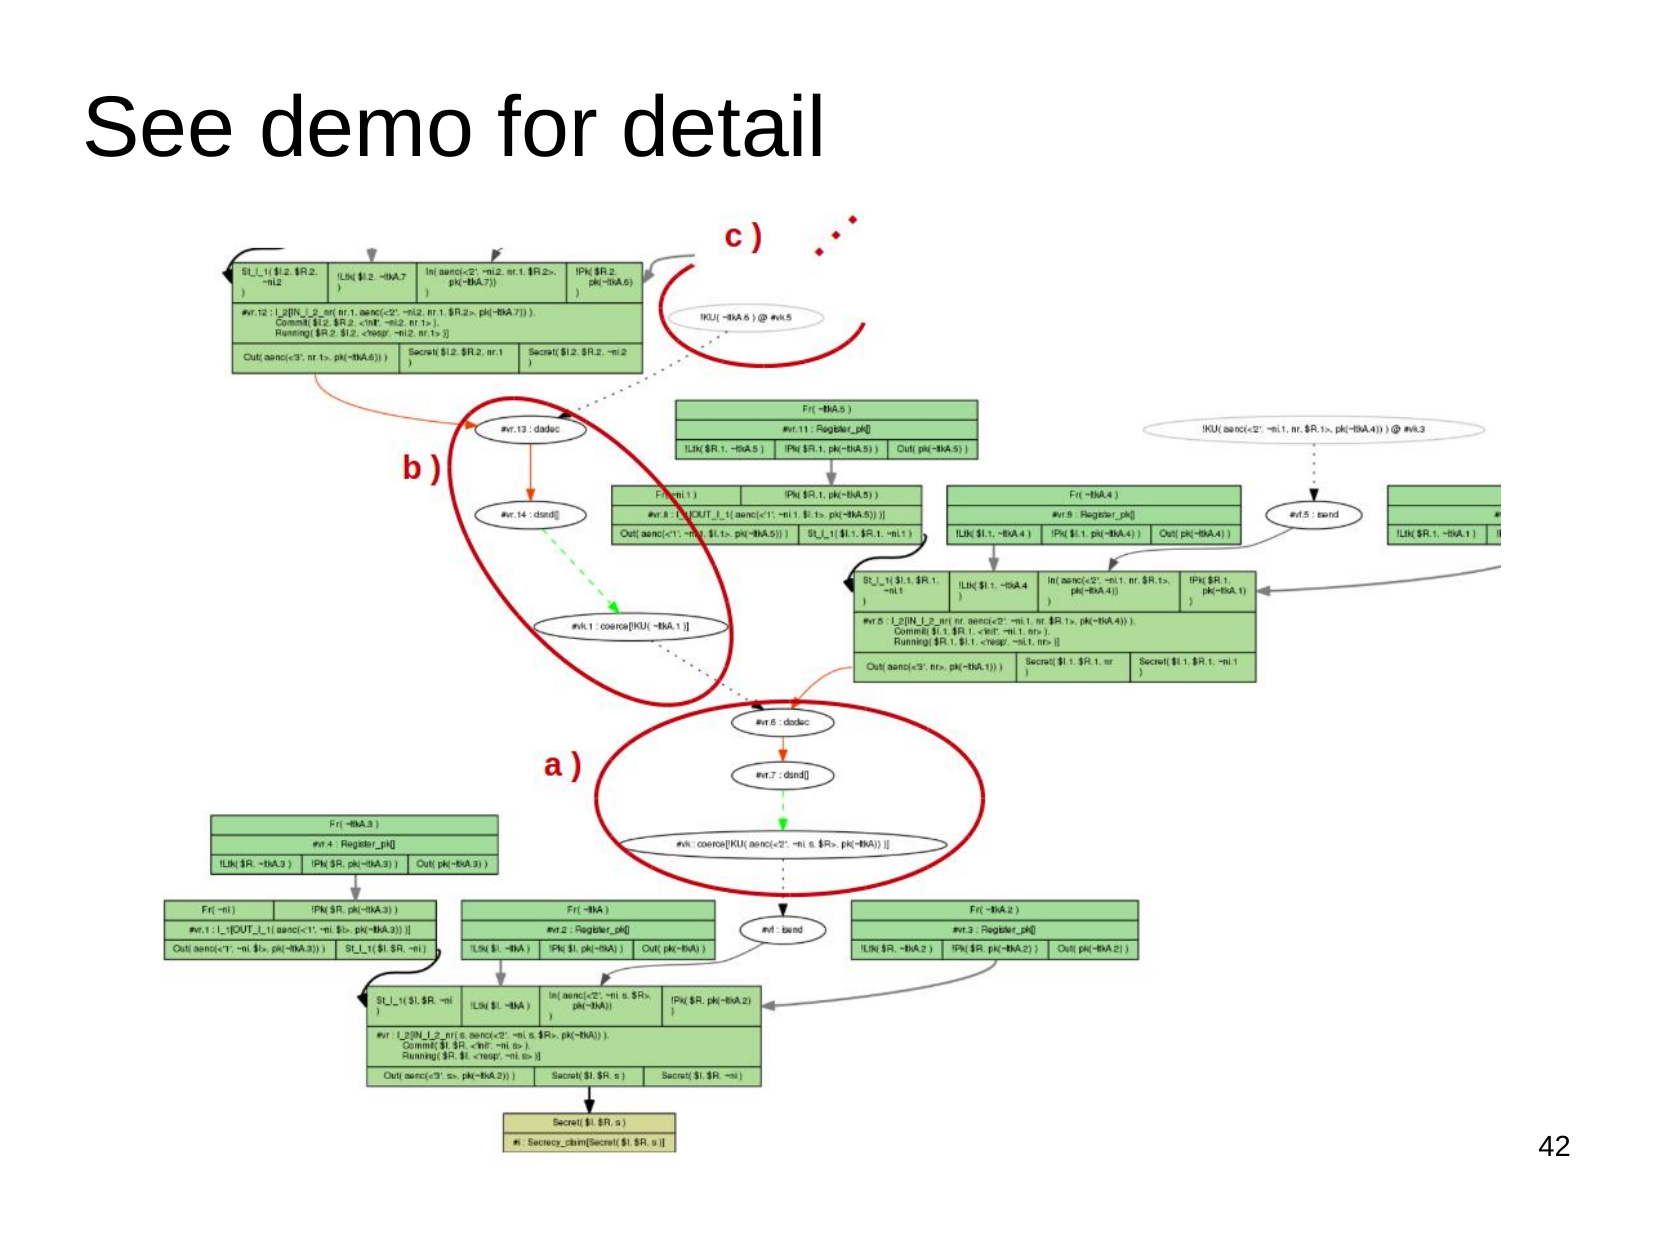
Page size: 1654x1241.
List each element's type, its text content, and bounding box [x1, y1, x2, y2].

title See demo for detail [82, 49, 1571, 204]
picture [80, 172, 1501, 1239]
